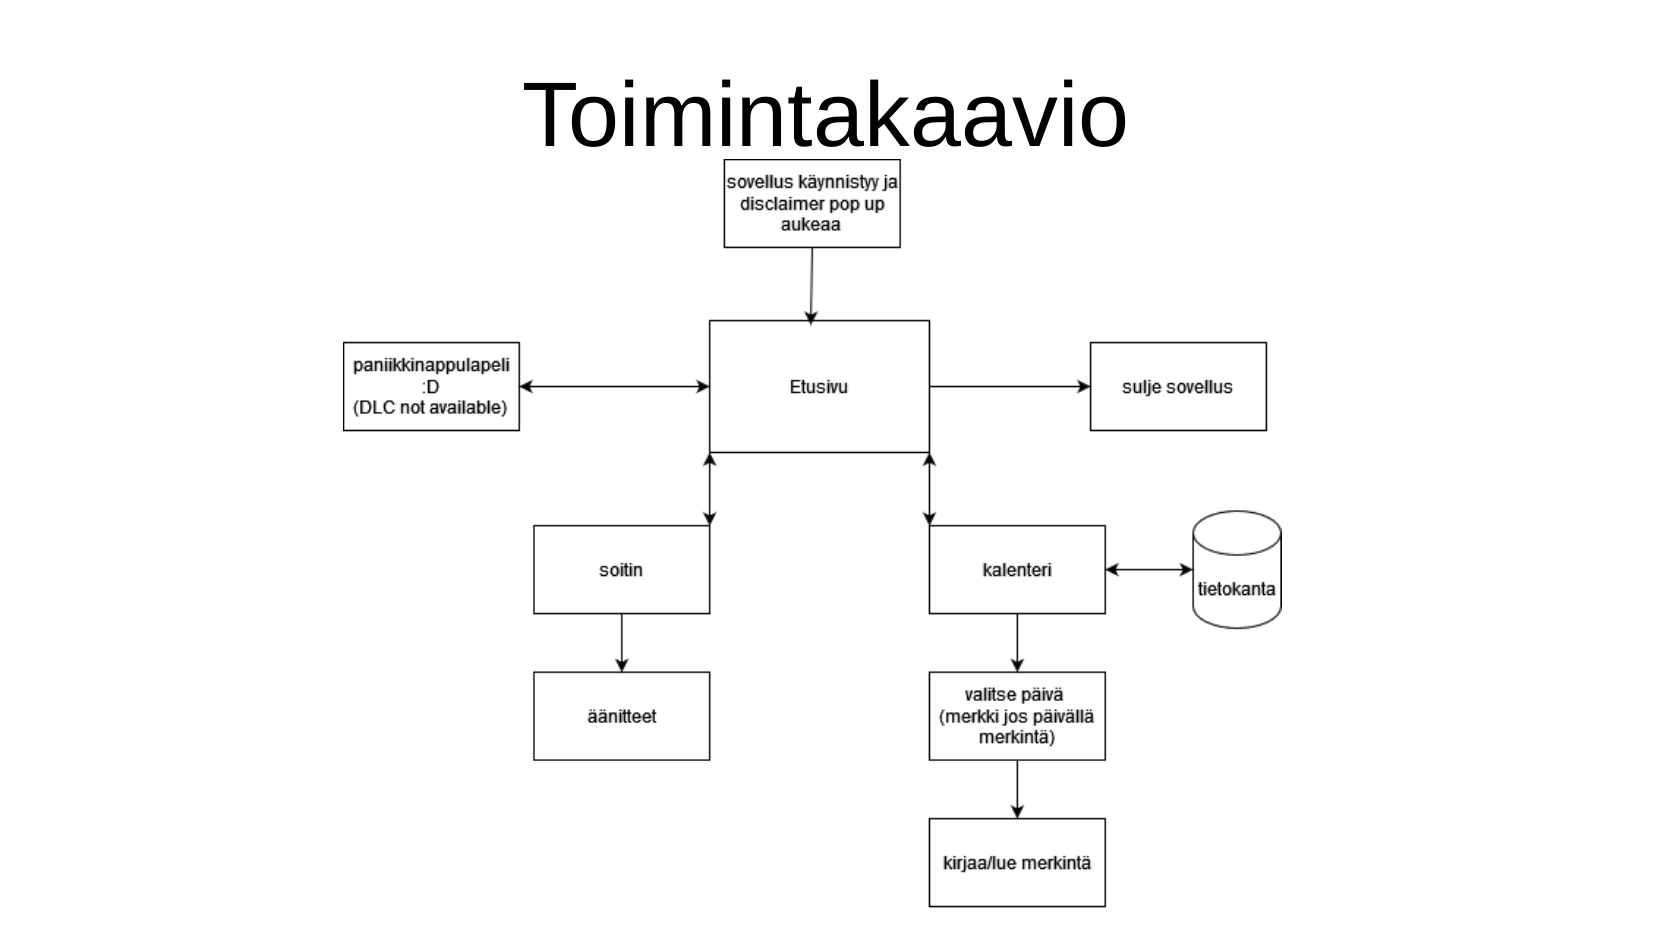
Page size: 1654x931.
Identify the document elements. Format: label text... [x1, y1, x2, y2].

title Toimintakaavio [82, 37, 1571, 193]
picture [343, 159, 1282, 909]
